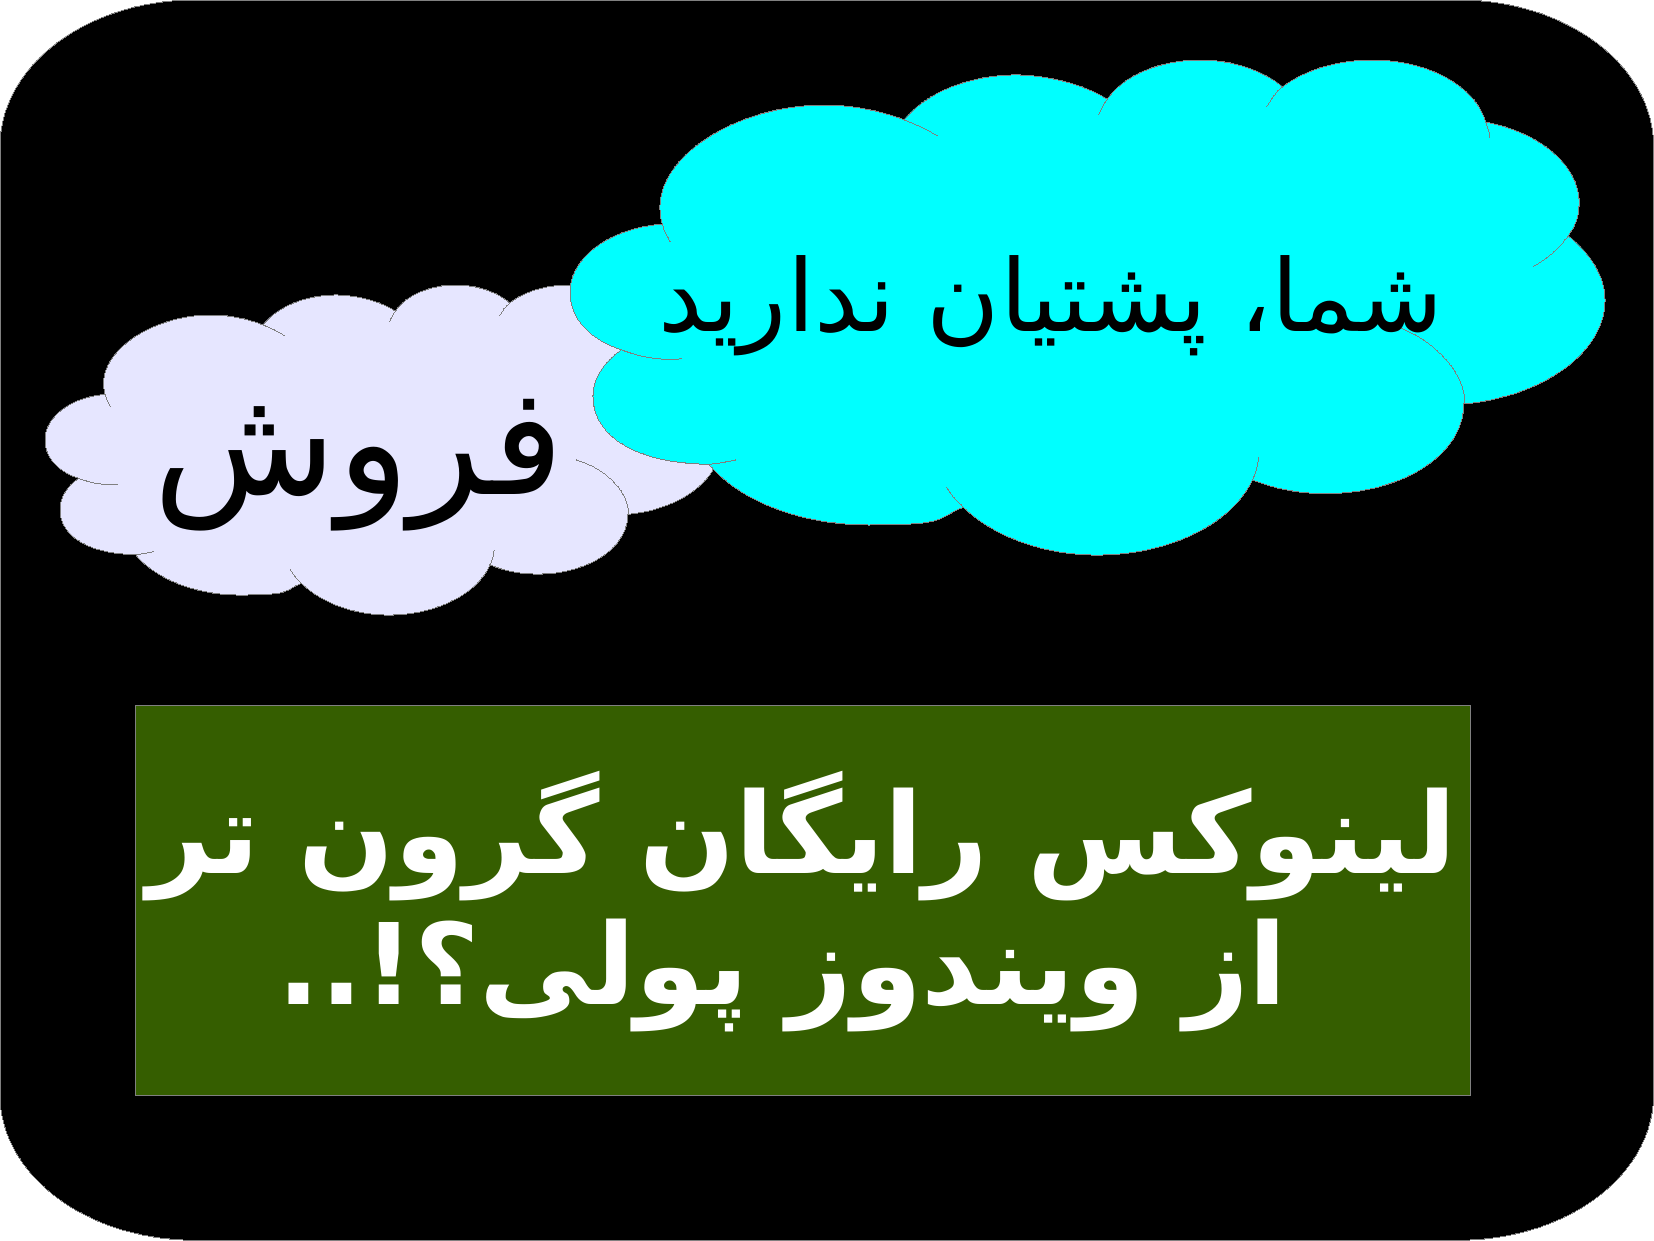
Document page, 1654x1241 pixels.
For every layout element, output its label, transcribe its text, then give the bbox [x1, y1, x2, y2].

text_box [0, 0, 1654, 1241]
text_box فروش [45, 285, 713, 616]
text_box لینوکس رایگان گرون تر از ویندوز پولی؟!.. [135, 705, 1471, 1096]
text_box شما، پشتیان ندارید [570, 60, 1606, 556]
